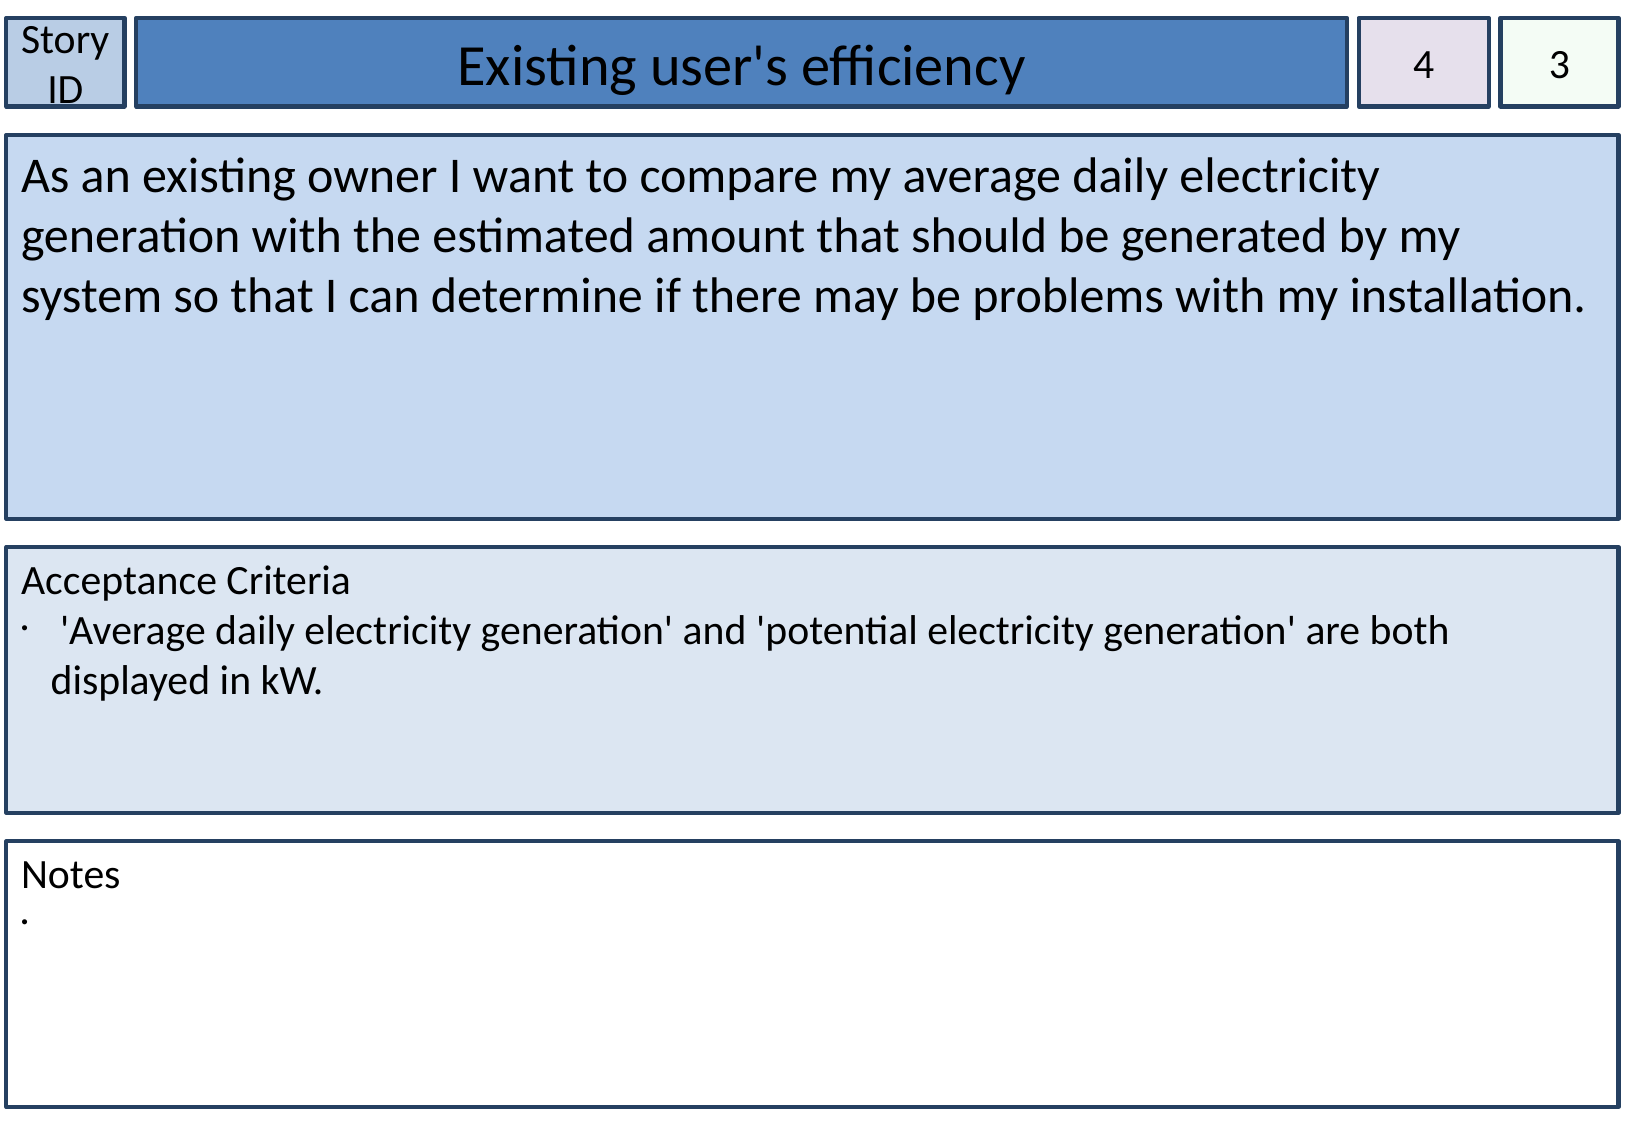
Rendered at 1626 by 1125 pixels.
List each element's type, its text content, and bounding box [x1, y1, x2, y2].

text_box 3 [1500, 17, 1619, 107]
text_box Story ID [6, 17, 125, 107]
text_box As an existing owner I want to compare my average daily electricity generation with the estimated amount that should be generated by my system so that I can determine if there may be problems with my installation. [6, 134, 1619, 519]
text_box 4 [1358, 17, 1489, 107]
text_box Notes [6, 841, 1619, 1107]
text_box Existing user's efficiency [136, 17, 1347, 107]
text_box Acceptance Criteria 'Average daily electricity generation' and 'potential electricity generation' are both displayed in kW. [6, 547, 1619, 813]
